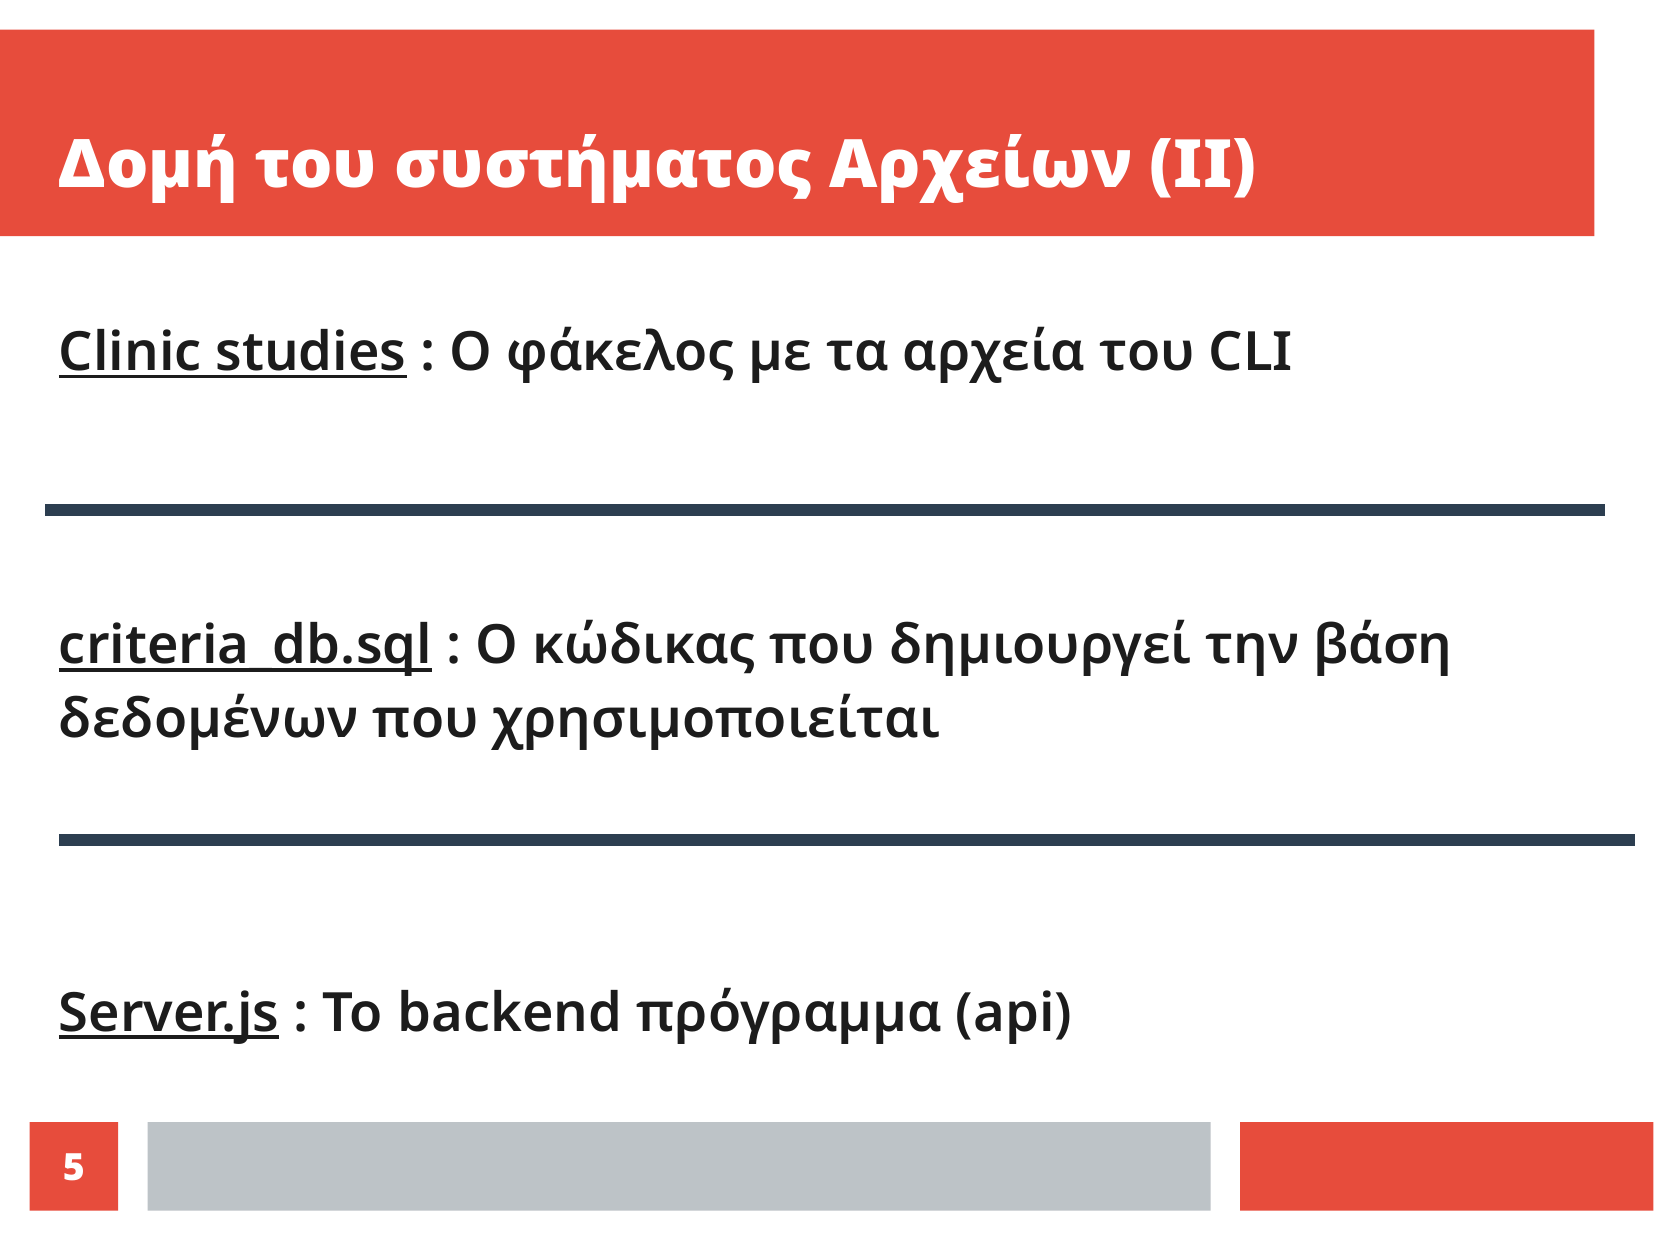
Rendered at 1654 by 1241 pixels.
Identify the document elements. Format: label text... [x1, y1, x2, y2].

list Clinic studies : Ο φάκελος με τα αρχεία του CLI criteria_db.sql : Ο κώδικας που δημιουργεί την βάση δεδομένων που χρησιμοποιείται Server.js : Το backend πρόγραμμα (api) [59, 516, 1565, 834]
list Clinic studies : Ο φάκελος με τα αρχεία του CLI criteria_db.sql : Ο κώδικας που δημιουργεί την βάση δεδομένων που χρησιμοποιείται Server.js : Το backend πρόγραμμα (api) [59, 846, 1565, 1081]
list Clinic studies : Ο φάκελος με τα αρχεία του CLI criteria_db.sql : Ο κώδικας που δημιουργεί την βάση δεδομένων που χρησιμοποιείται Server.js : Το backend πρόγραμμα (api) [59, 312, 1565, 504]
title Δομή του συστήματος Αρχείων (ΙΙ) [59, 59, 1595, 207]
